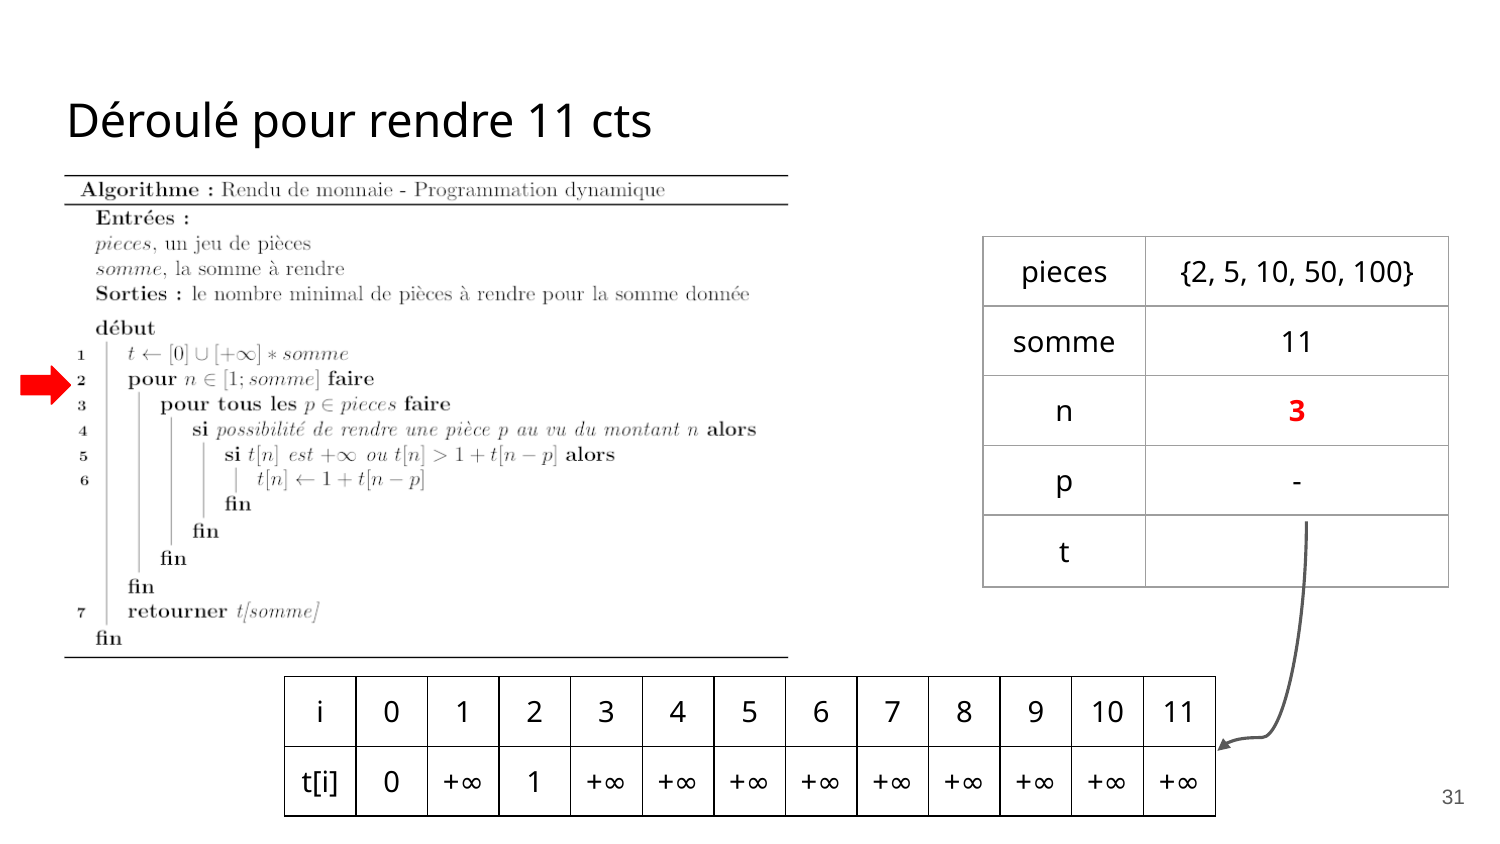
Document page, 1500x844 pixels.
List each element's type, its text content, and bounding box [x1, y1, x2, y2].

table_cell +∞ [858, 747, 928, 815]
table_header {2, 5, 10, 50, 100} [1146, 237, 1448, 305]
table_cell 11 [1146, 307, 1448, 375]
table_header 1 [428, 677, 498, 746]
table_cell +∞ [715, 747, 785, 815]
table_header 2 [500, 677, 570, 746]
text_box [21, 366, 71, 405]
picture [63, 173, 789, 660]
table_header 4 [643, 677, 713, 746]
table_cell t [984, 516, 1145, 586]
slide_number <numéro> [1389, 764, 1480, 830]
title Déroulé pour rendre 11 cts [51, 72, 1449, 167]
table_header 9 [1001, 677, 1071, 746]
table_cell +∞ [643, 747, 713, 815]
table_header 10 [1072, 677, 1143, 746]
table_cell +∞ [1001, 747, 1071, 815]
table_cell [1146, 516, 1448, 586]
table_cell +∞ [571, 747, 642, 815]
table_header 11 [1144, 677, 1215, 746]
table_cell +∞ [929, 747, 999, 815]
table_cell - [1146, 446, 1448, 514]
table_cell somme [984, 307, 1145, 375]
table_header 7 [858, 677, 928, 746]
table_cell +∞ [428, 747, 498, 815]
table_header 5 [715, 677, 785, 746]
table_header 6 [786, 677, 856, 746]
table_cell 3 [1146, 376, 1448, 445]
table_cell n [984, 376, 1145, 445]
table_cell p [984, 446, 1145, 514]
table_header i [285, 677, 355, 746]
table_header 0 [357, 677, 427, 746]
table_header 3 [571, 677, 642, 746]
table_header pieces [984, 237, 1145, 305]
table_cell t[i] [285, 747, 355, 815]
table_cell 1 [500, 747, 570, 815]
table_cell 0 [357, 747, 427, 815]
table_cell +∞ [786, 747, 856, 815]
table_cell +∞ [1144, 747, 1215, 815]
table_cell +∞ [1072, 747, 1143, 815]
table_header 8 [929, 677, 999, 746]
